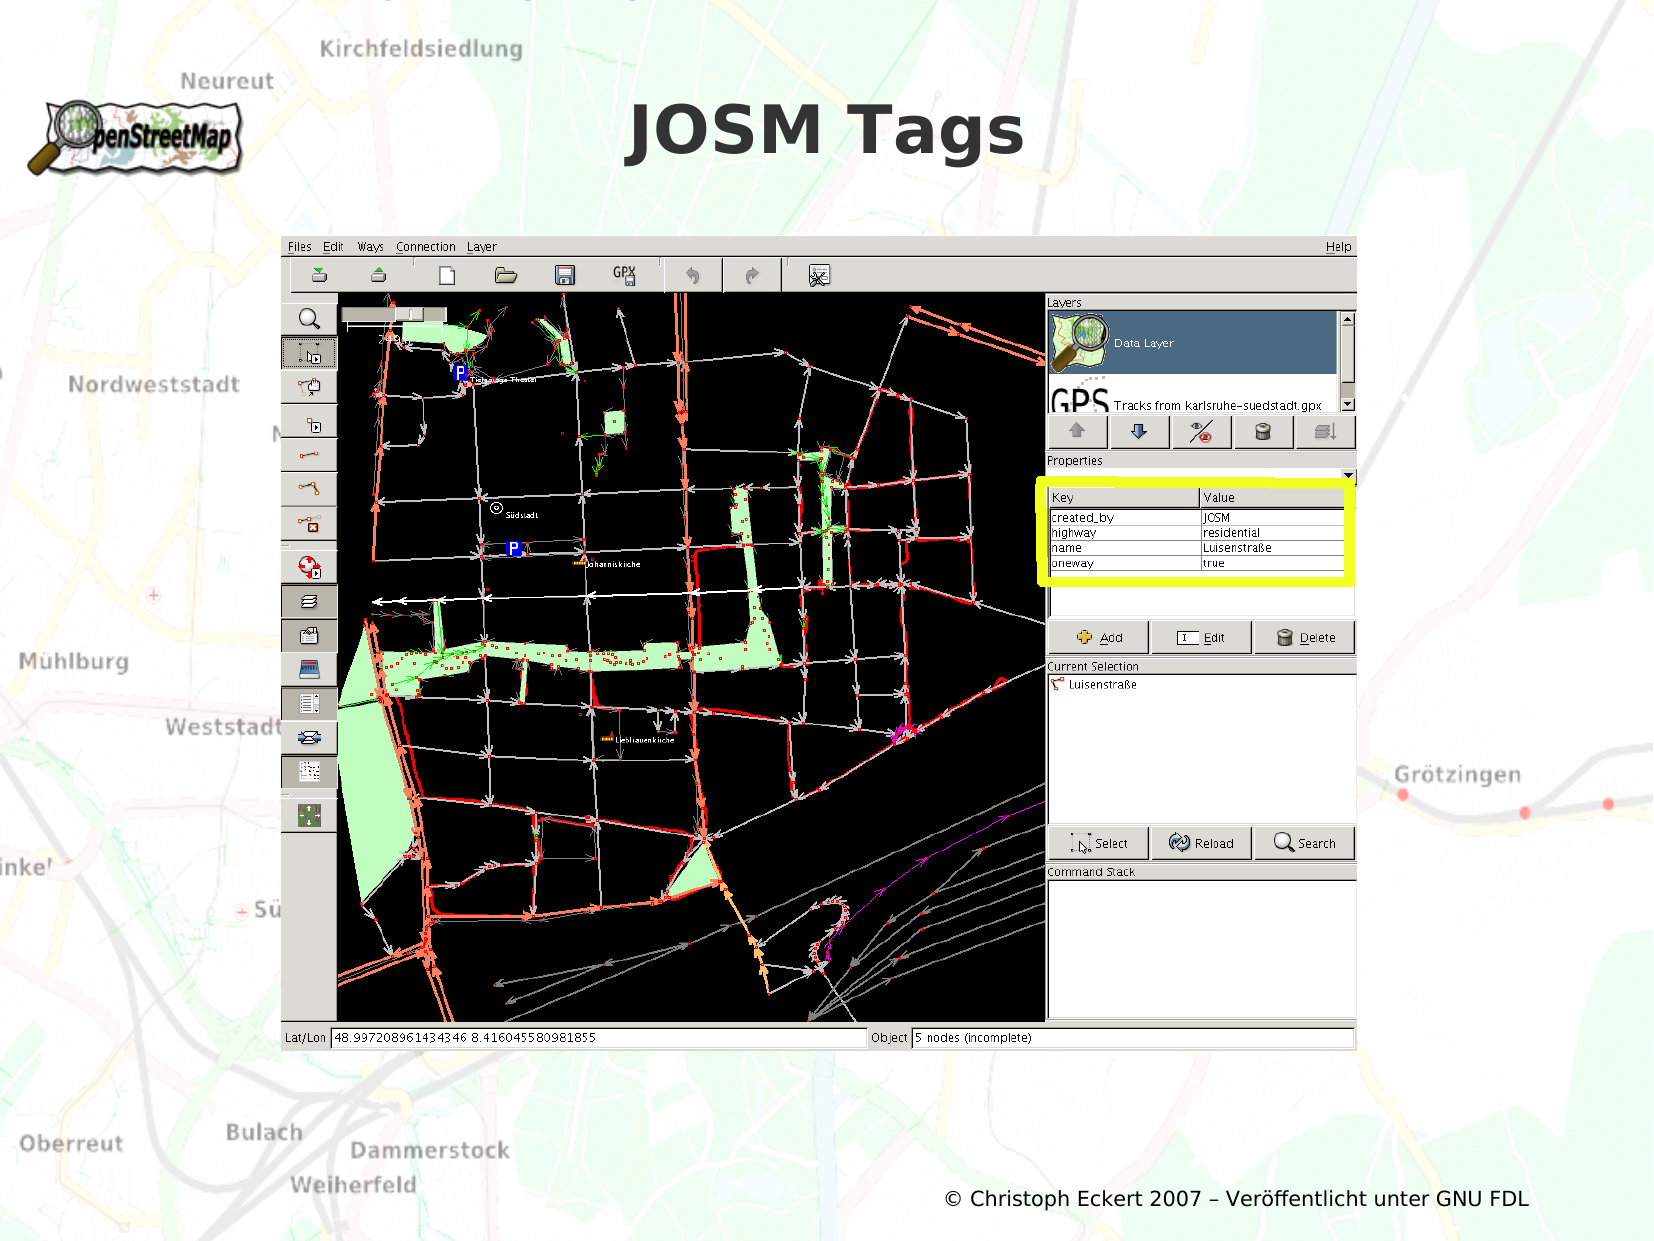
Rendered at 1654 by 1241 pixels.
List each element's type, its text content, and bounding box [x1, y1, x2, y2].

title JOSM Tags [121, 91, 1534, 299]
picture [0, 0, 1653, 1241]
